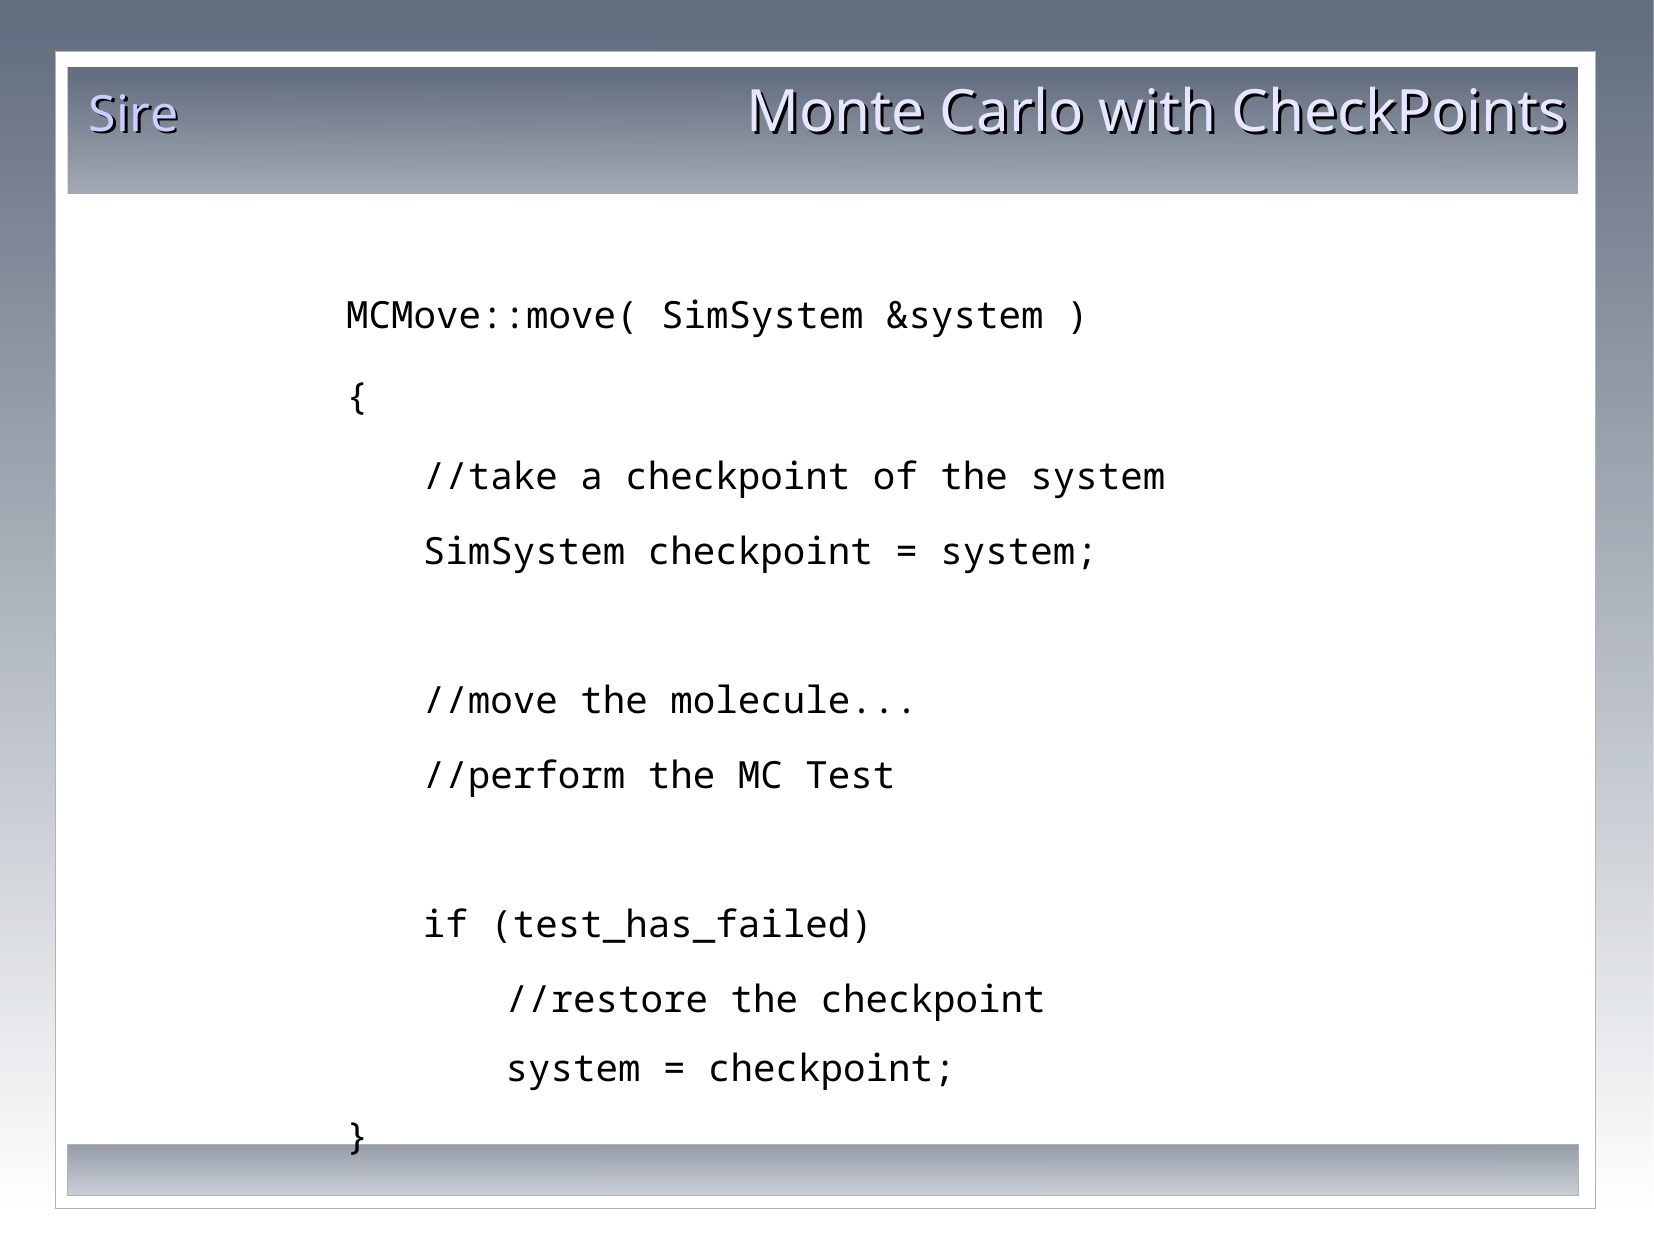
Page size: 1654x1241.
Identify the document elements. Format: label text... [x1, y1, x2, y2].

list MCMove::move( SimSystem &system ) { //take a checkpoint of the system SimSystem checkpoint = system; //move the molecule... //perform the MC Test if (test_has_failed) //restore the checkpoint system = checkpoint; } [328, 216, 1571, 1144]
title Monte Carlo with CheckPoints [567, 68, 1567, 196]
picture [0, 0, 1654, 1241]
